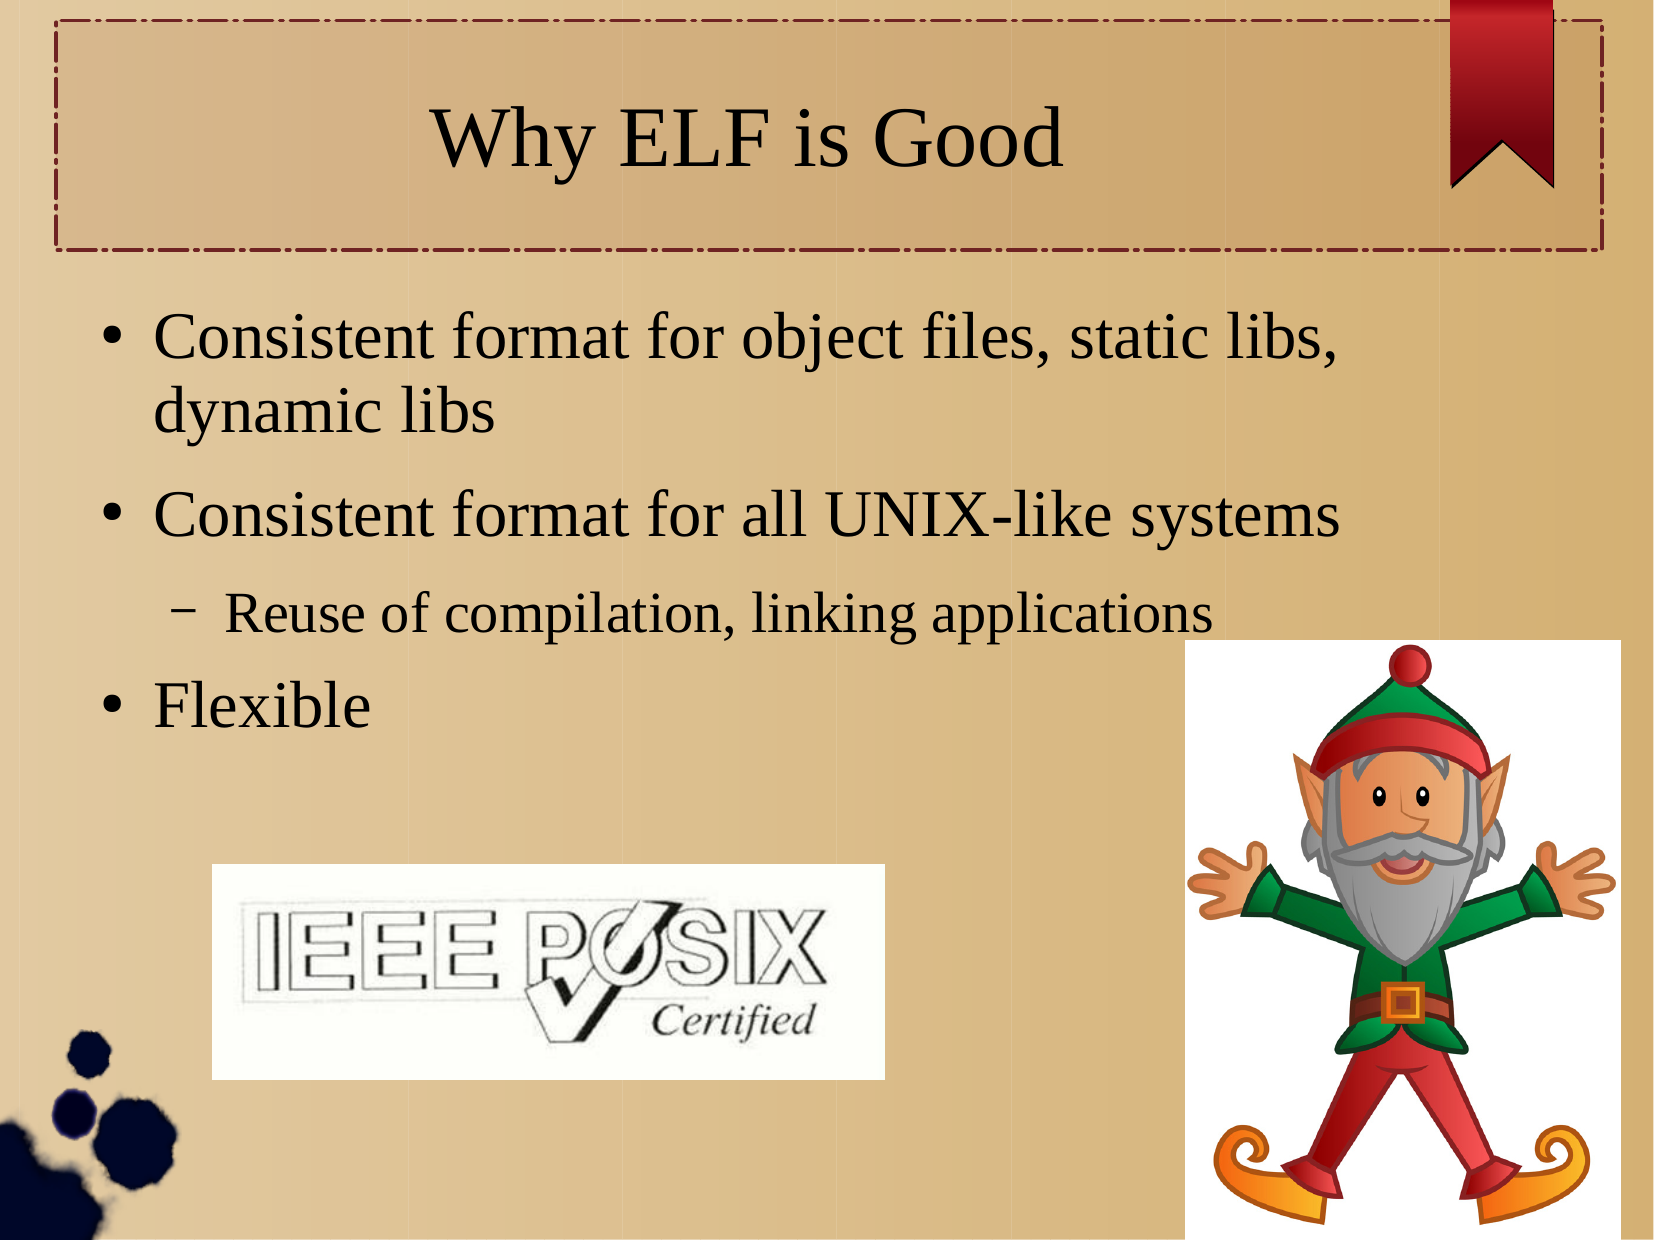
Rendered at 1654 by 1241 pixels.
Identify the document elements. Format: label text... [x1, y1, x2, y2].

picture [1185, 640, 1621, 1241]
list Consistent format for object files, static libs, dynamic libs Consistent format for all UNIX-like systems Reuse of compilation, linking applications Flexible [82, 299, 1571, 1019]
picture [212, 864, 886, 1081]
title Why ELF is Good [82, 47, 1412, 229]
